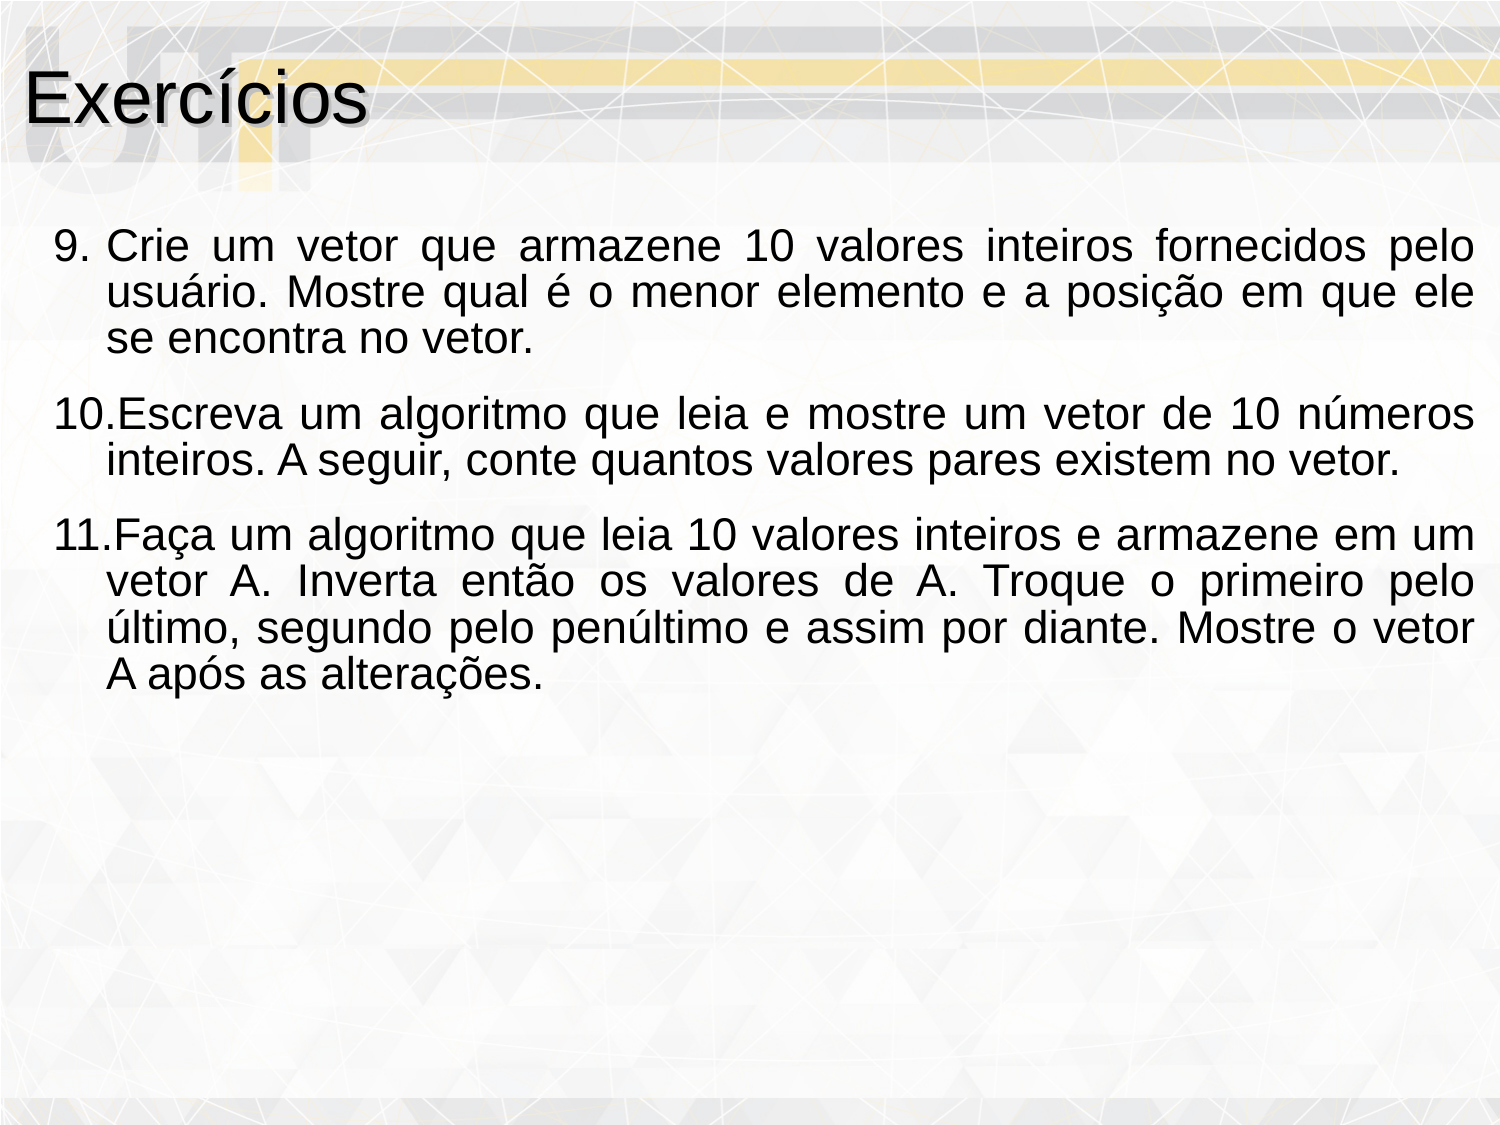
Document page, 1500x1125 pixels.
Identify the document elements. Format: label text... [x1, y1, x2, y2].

list Crie um vetor que armazene 10 valores inteiros fornecidos pelo usuário. Mostre qual é o menor elemento e a posição em que ele se encontra no vetor. Escreva um algoritmo que leia e mostre um vetor de 10 números inteiros. A seguir, conte quantos valores pares existem no vetor. Faça um algoritmo que leia 10 valores inteiros e armazene em um vetor A. Inverta então os valores de A. Troque o primeiro pelo último, segundo pelo penúltimo e assim por diante. Mostre o vetor A após as alterações. [35, 224, 1477, 1087]
title Exercícios [23, 18, 1489, 178]
